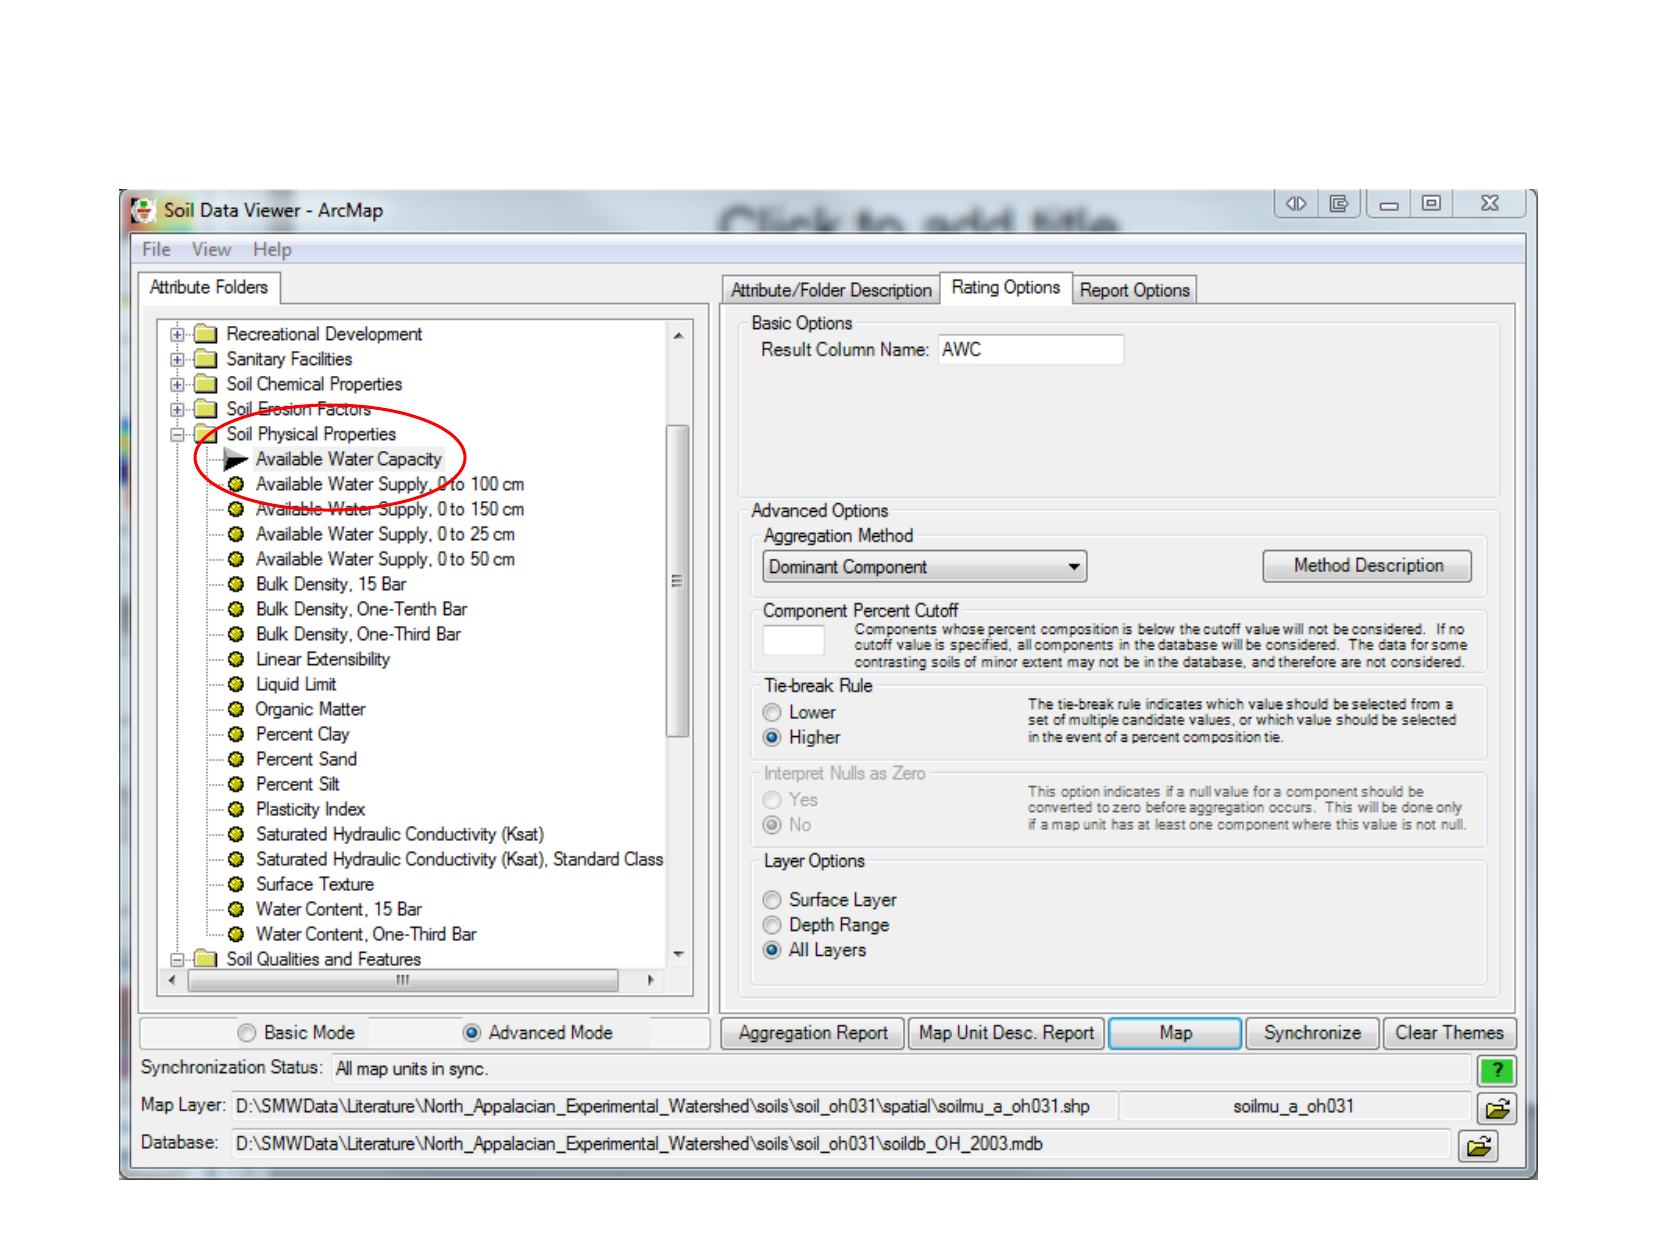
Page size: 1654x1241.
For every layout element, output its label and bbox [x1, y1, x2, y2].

picture [119, 189, 1538, 1180]
